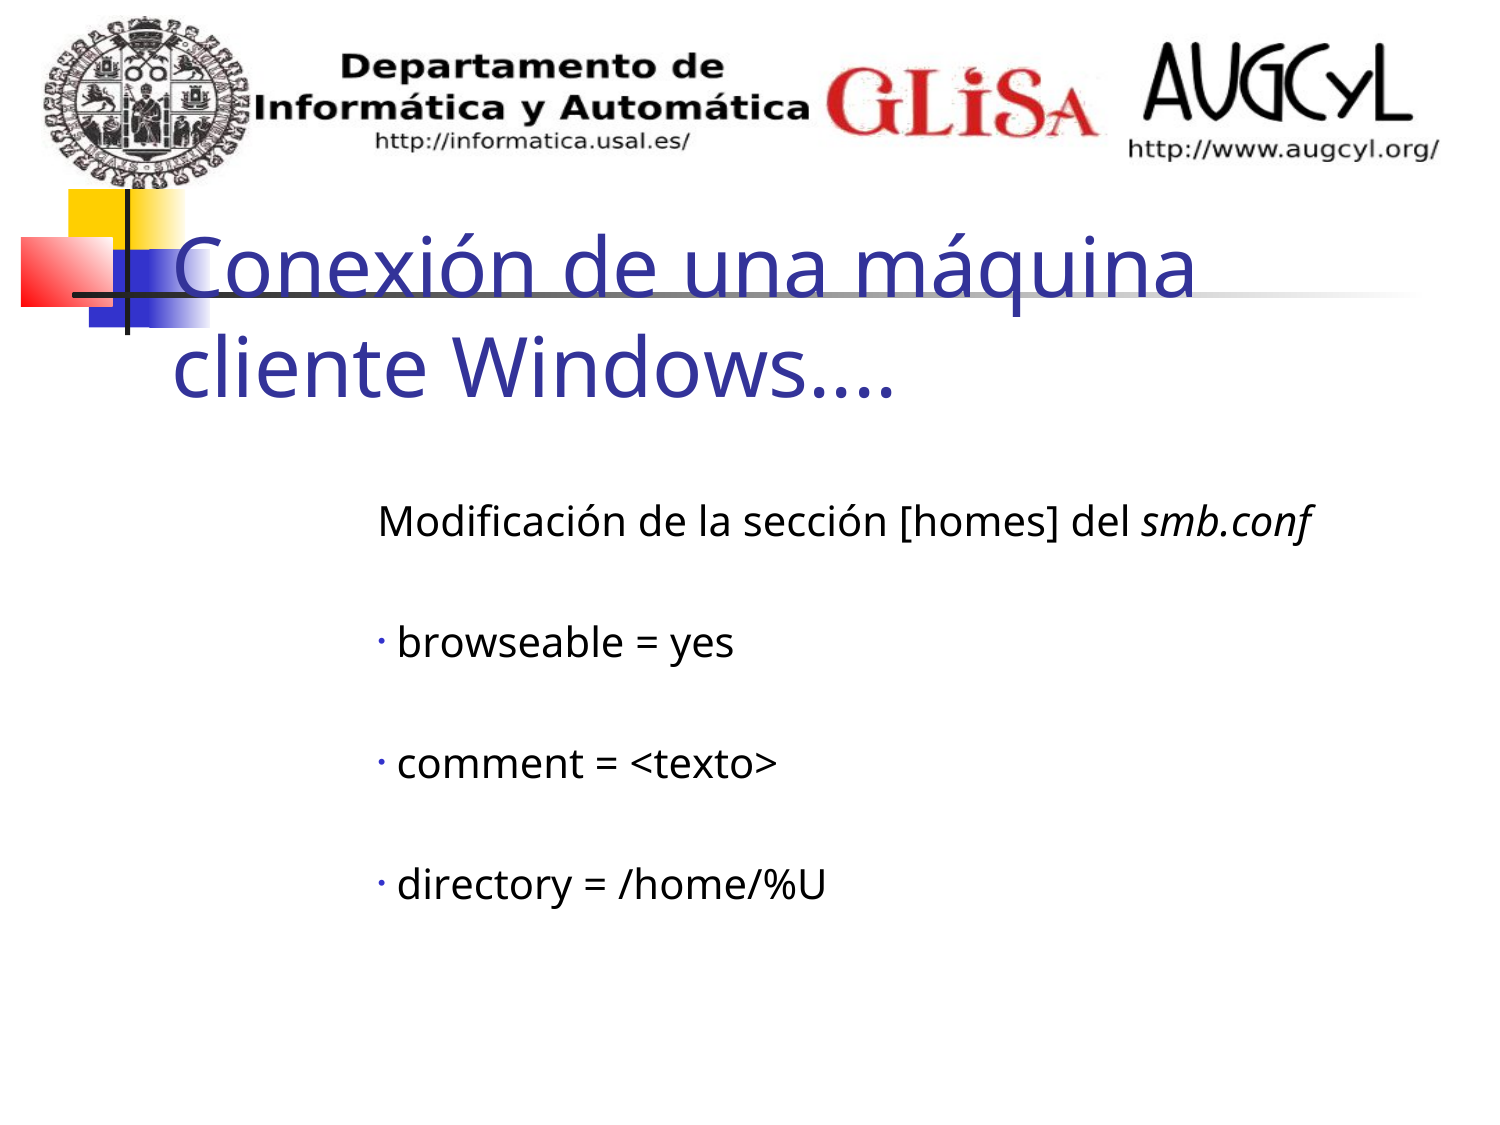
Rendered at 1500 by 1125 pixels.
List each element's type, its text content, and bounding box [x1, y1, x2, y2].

title Conexión de una máquina cliente Windows.... [156, 206, 1436, 423]
text_box Modificación de la sección [homes] del smb.conf browseable = yes comment = <texto> directory = /home/%U [362, 487, 1413, 951]
picture [41, 15, 1463, 189]
